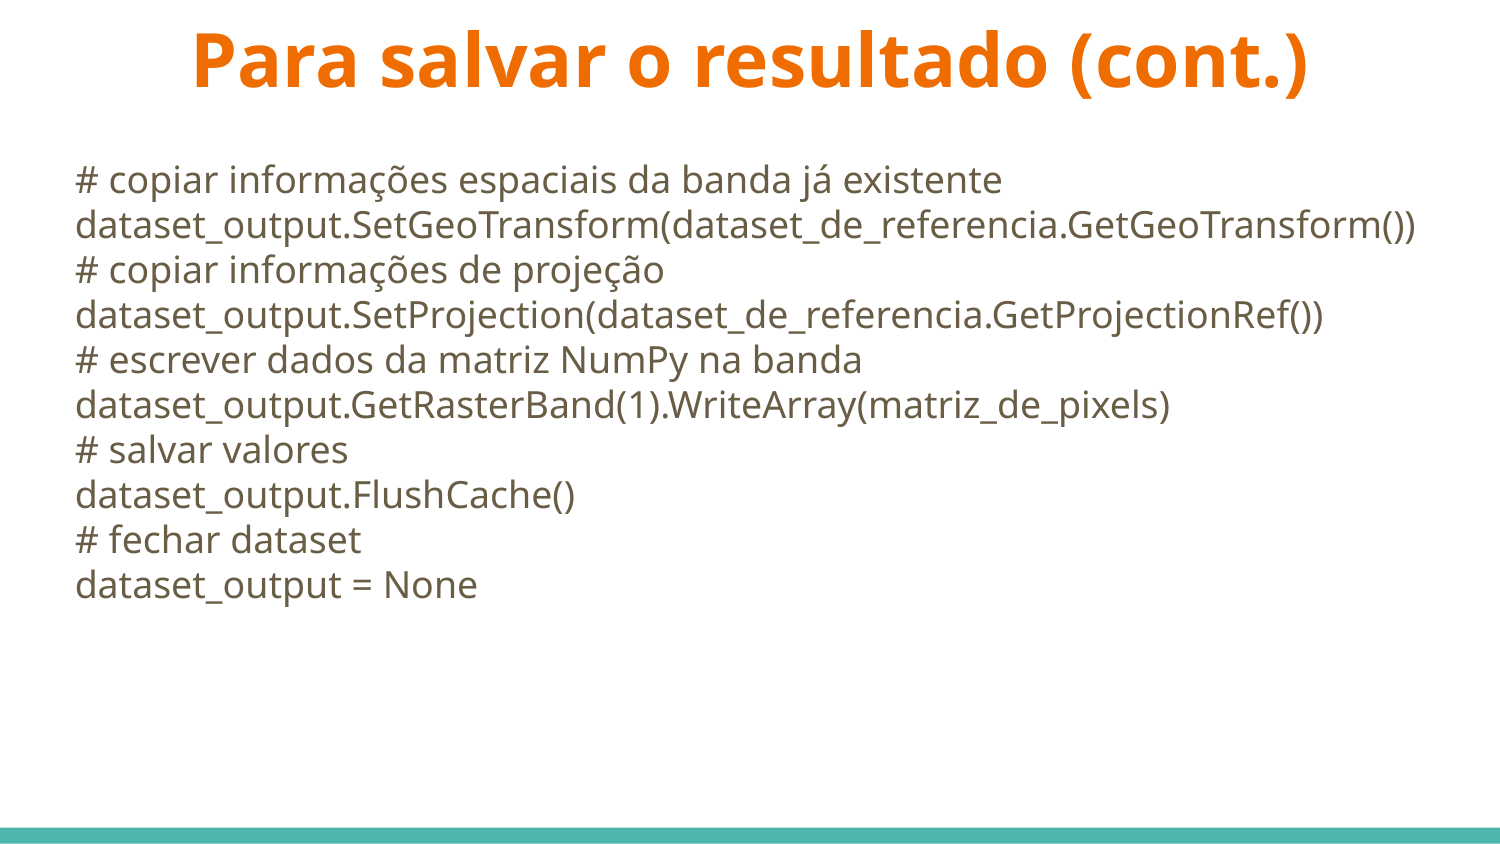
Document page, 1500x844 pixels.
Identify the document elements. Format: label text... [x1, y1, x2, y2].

title Para salvar o resultado (cont.) [51, 0, 1449, 114]
list # copiar informações espaciais da banda já existente dataset_output.SetGeoTransform(dataset_de_referencia.GetGeoTransform()) # copiar informações de projeção dataset_output.SetProjection(dataset_de_referencia.GetProjectionRef()) # escrever dados da matriz NumPy na banda dataset_output.GetRasterBand(1).WriteArray(matriz_de_pixels) # salvar valores dataset_output.FlushCache() # fechar dataset dataset_output = None [20, 140, 1475, 814]
